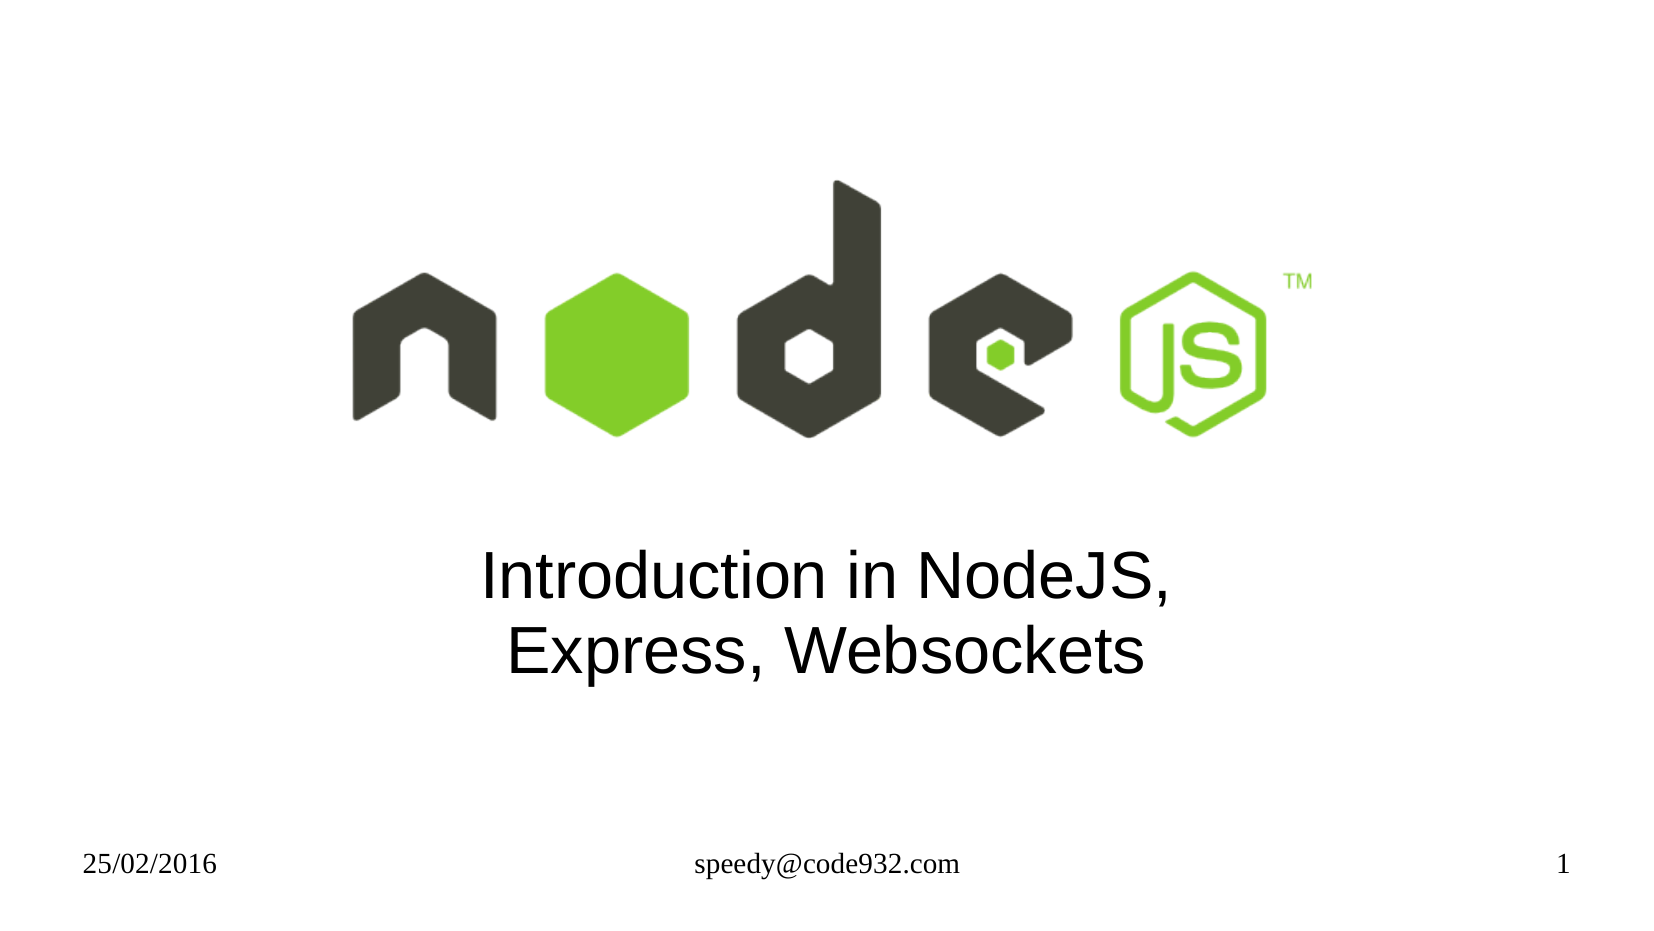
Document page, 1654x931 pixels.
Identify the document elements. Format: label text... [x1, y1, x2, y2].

text_box Introduction in NodeJS, Express, Websockets [455, 531, 1199, 696]
picture [326, 59, 1327, 560]
